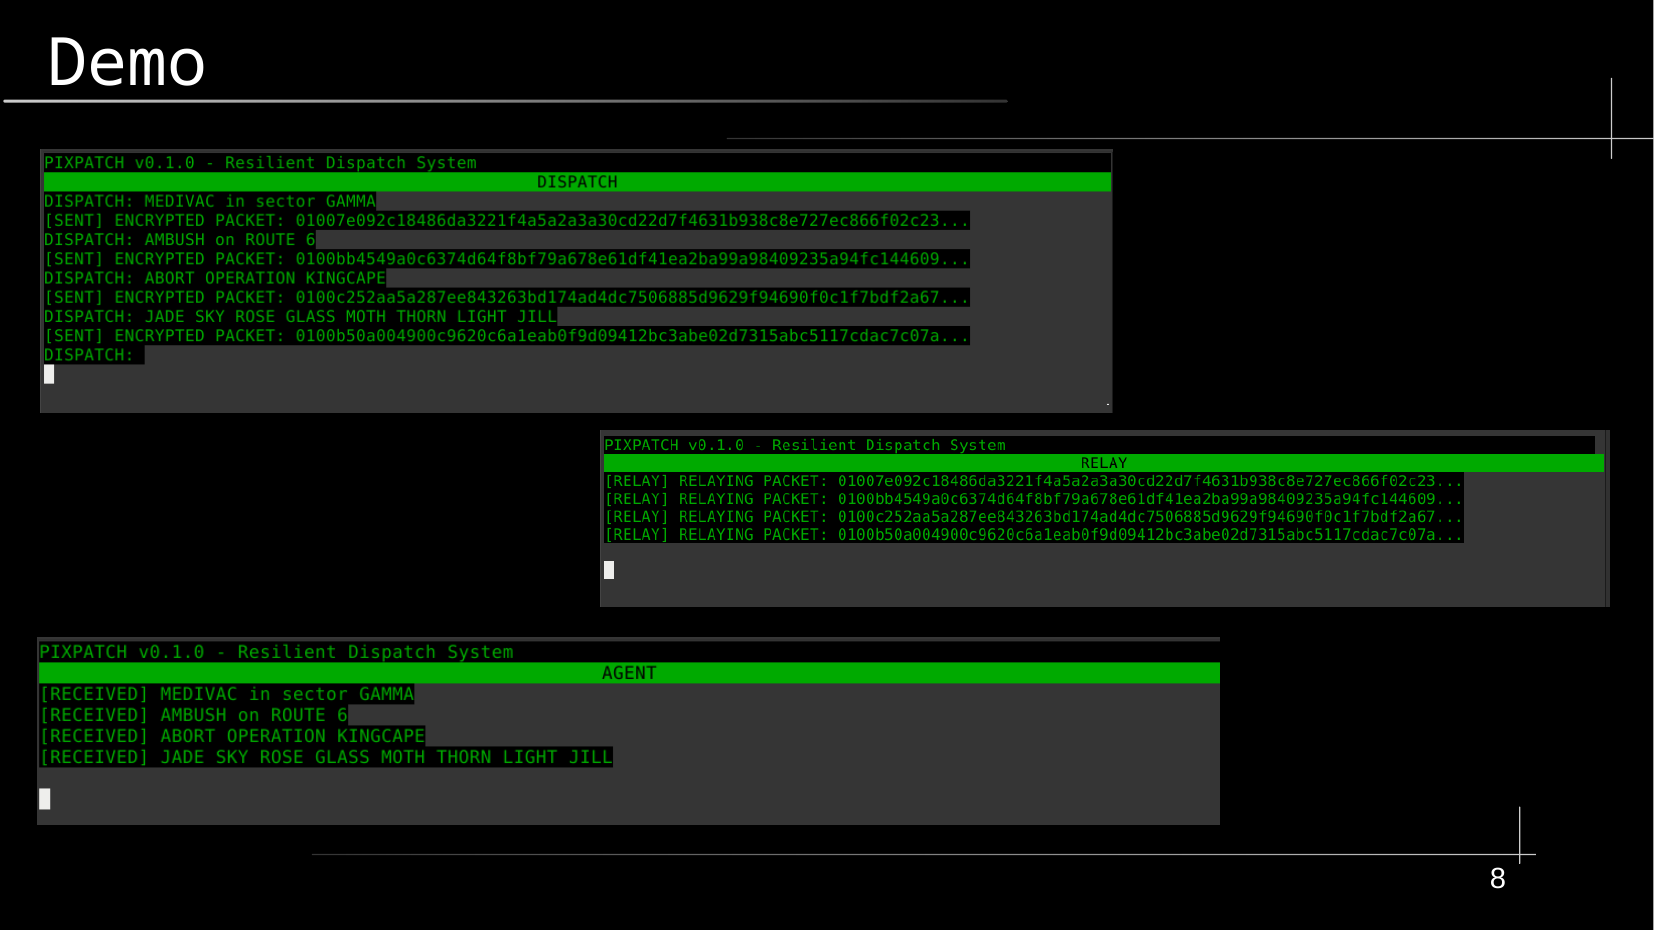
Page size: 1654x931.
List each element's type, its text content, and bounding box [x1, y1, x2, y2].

picture [600, 430, 1610, 607]
picture [40, 149, 1113, 413]
title Demo [47, 6, 1613, 113]
picture [37, 637, 1220, 826]
